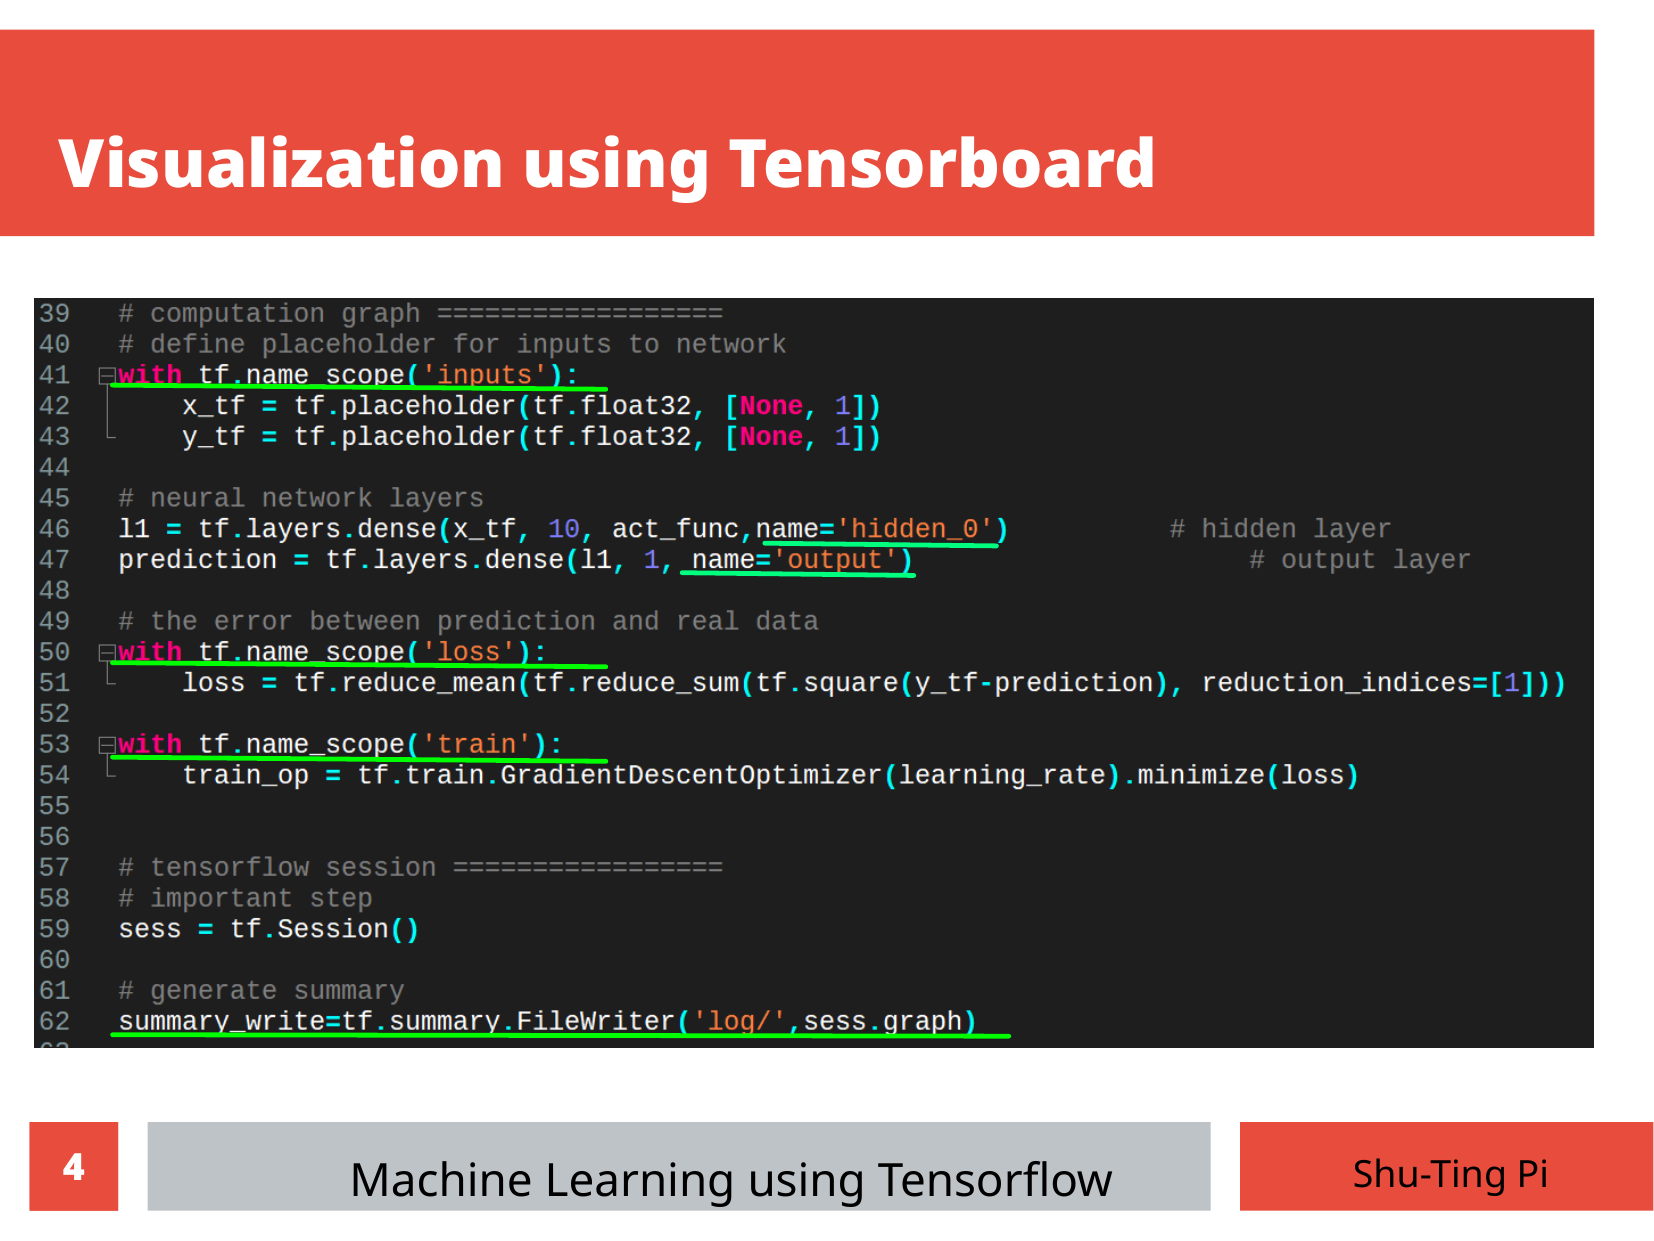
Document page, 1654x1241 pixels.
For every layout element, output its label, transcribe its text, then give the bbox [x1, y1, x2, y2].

text_box Machine Learning using Tensorflow [334, 1139, 1220, 1241]
text_box Shu-Ting Pi [1338, 1140, 1573, 1203]
picture [34, 298, 1594, 1048]
title Visualization using Tensorboard [59, 59, 1595, 207]
